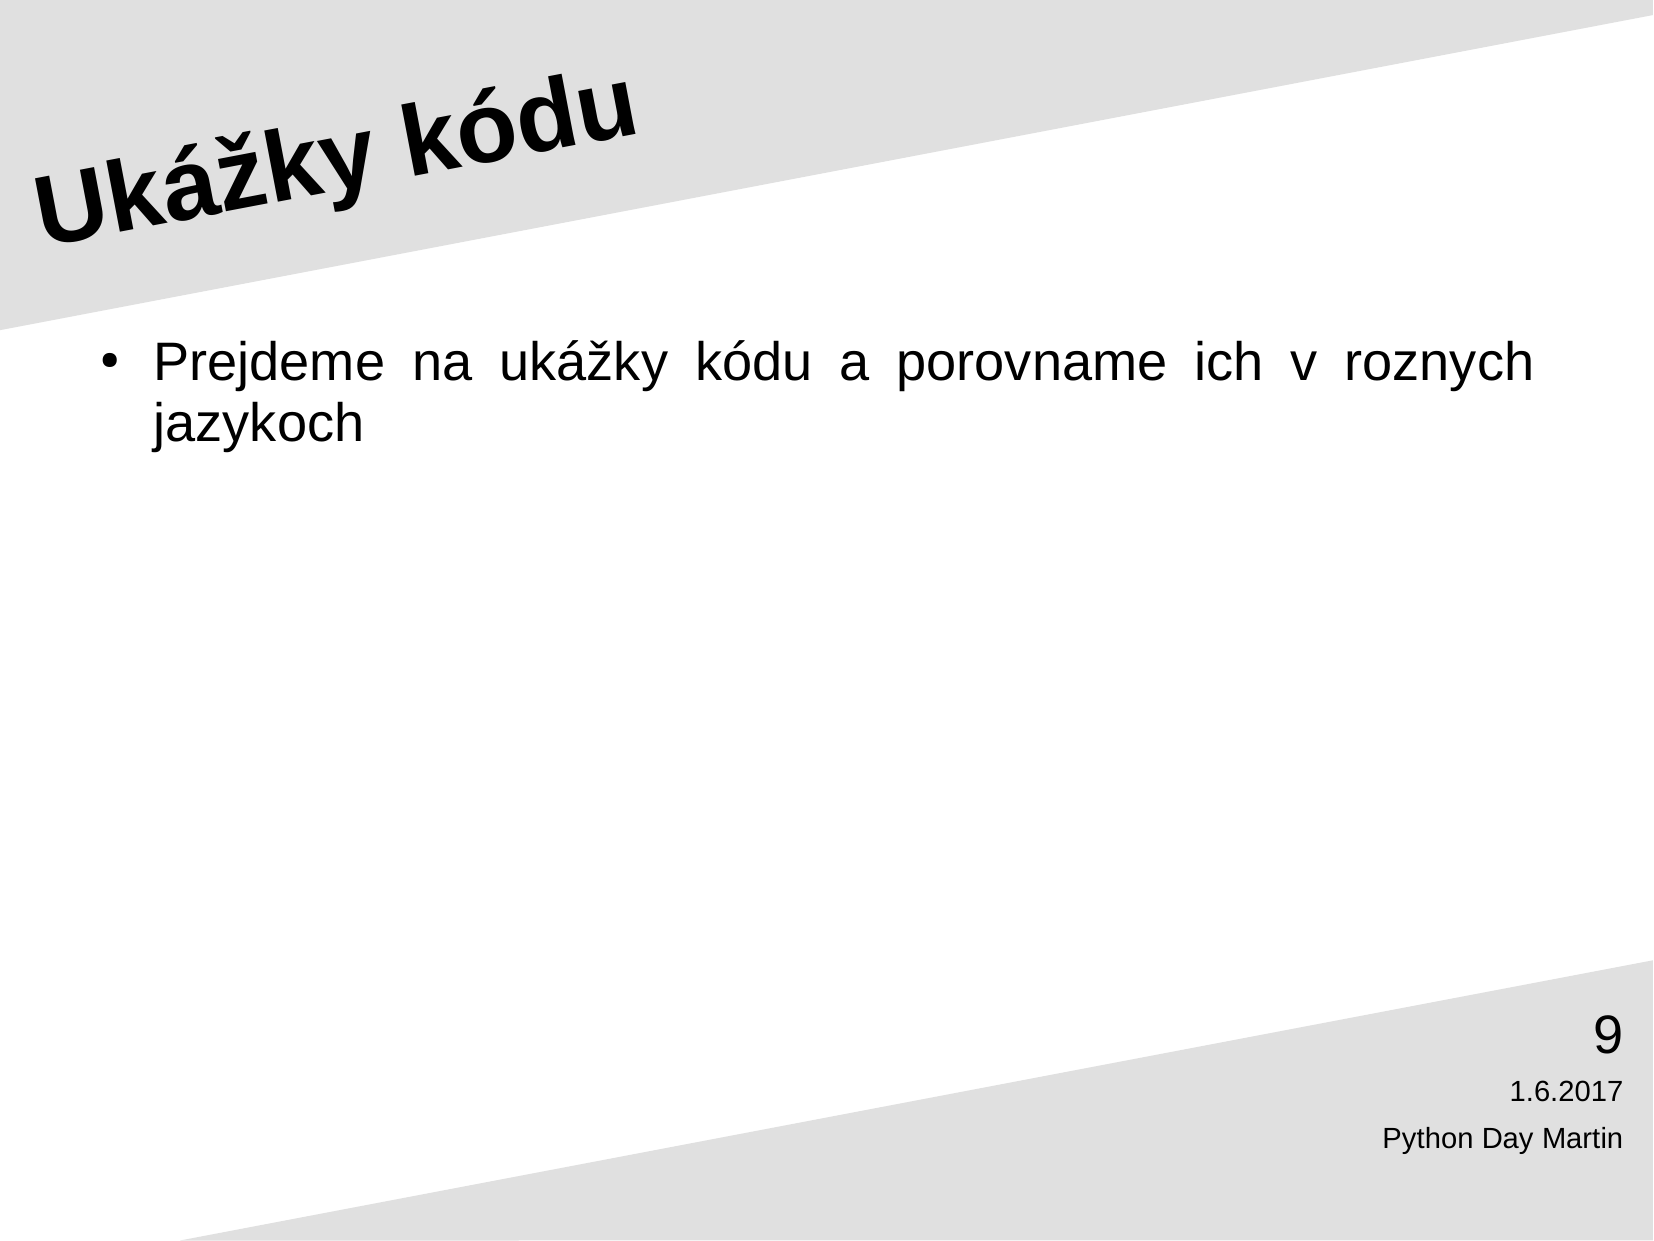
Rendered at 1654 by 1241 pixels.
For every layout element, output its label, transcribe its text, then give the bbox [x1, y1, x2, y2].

title Ukážky kódu [16, 0, 1518, 315]
list Prejdeme na ukážky kódu a porovname ich v roznych jazykoch [82, 331, 1538, 1052]
